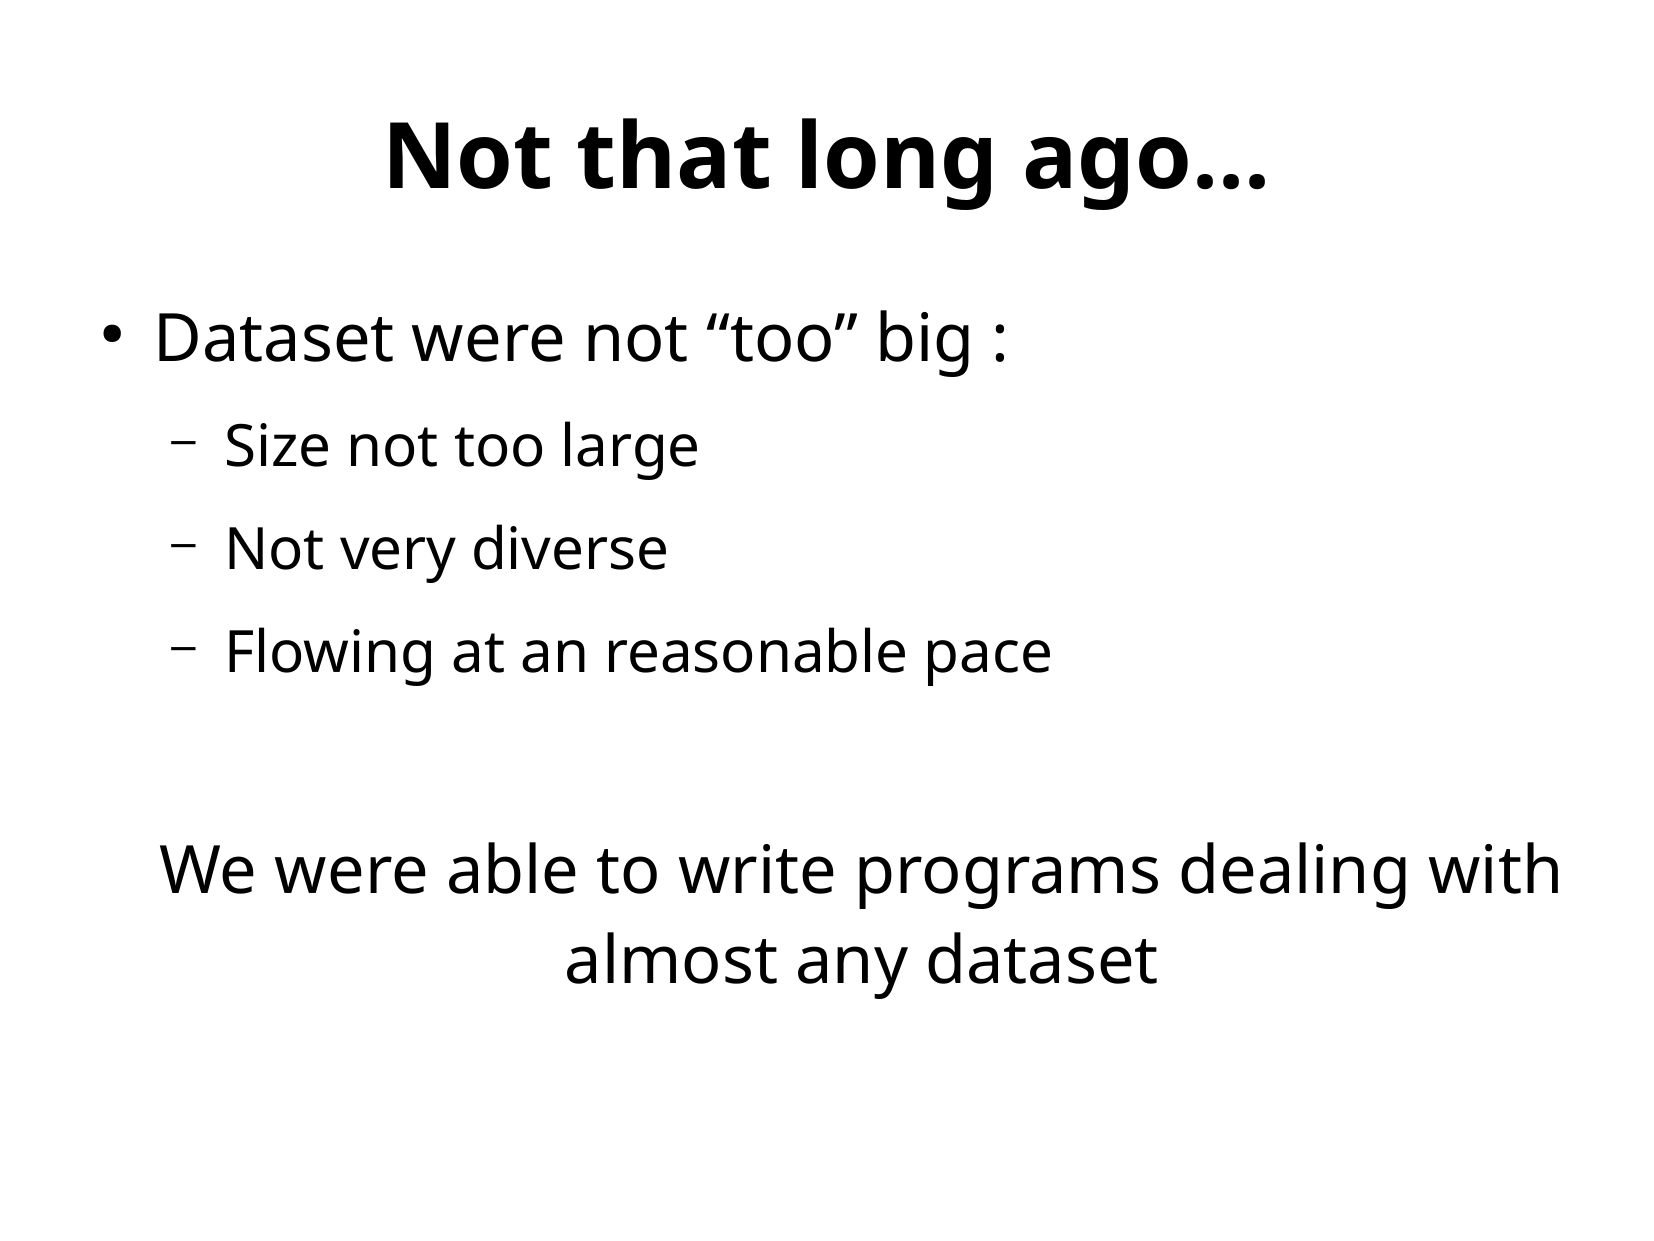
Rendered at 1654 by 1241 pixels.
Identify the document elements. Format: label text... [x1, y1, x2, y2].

list Dataset were not “too” big : Size not too large Not very diverse Flowing at an reasonable pace We were able to write programs dealing with almost any dataset [82, 290, 1571, 1010]
title Not that long ago... [82, 49, 1571, 257]
